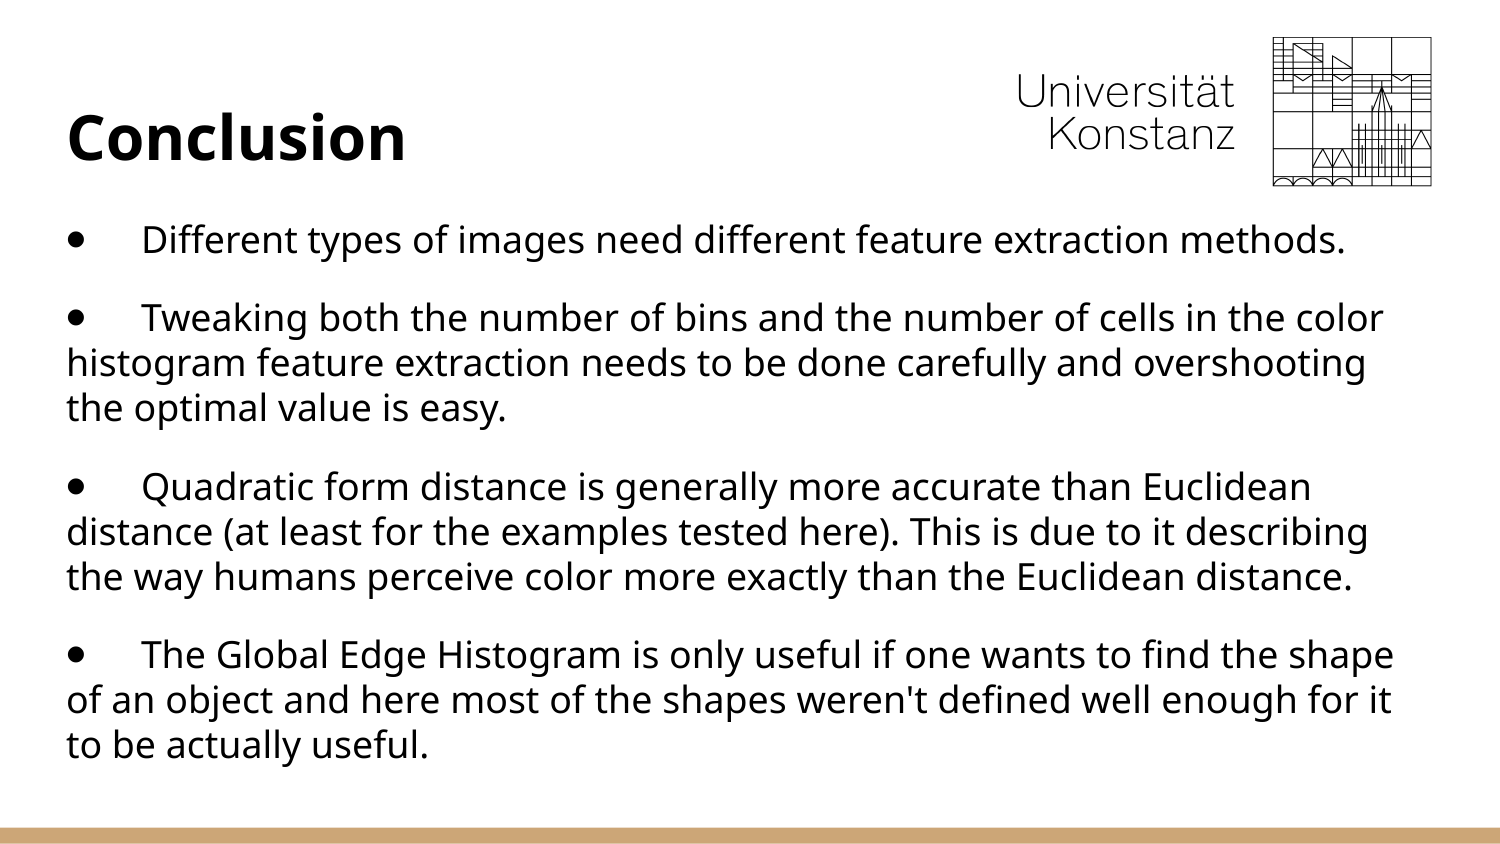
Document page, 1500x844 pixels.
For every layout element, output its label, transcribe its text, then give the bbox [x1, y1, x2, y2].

picture [939, 0, 1500, 261]
list ⦁ Different types of images need different feature extraction methods. ⦁ Tweaking both the number of bins and the number of cells in the color histogram feature extraction needs to be done carefully and overshooting the optimal value is easy. ⦁ Quadratic form distance is generally more accurate than Euclidean distance (at least for the examples tested here). This is due to it describing the way humans perceive color more exactly than the Euclidean distance. ⦁ The Global Edge Histogram is only useful if one wants to find the shape of an object and here most of the shapes weren't defined well enough for it to be actually useful. [51, 200, 1449, 752]
title Conclusion [51, 51, 1449, 189]
